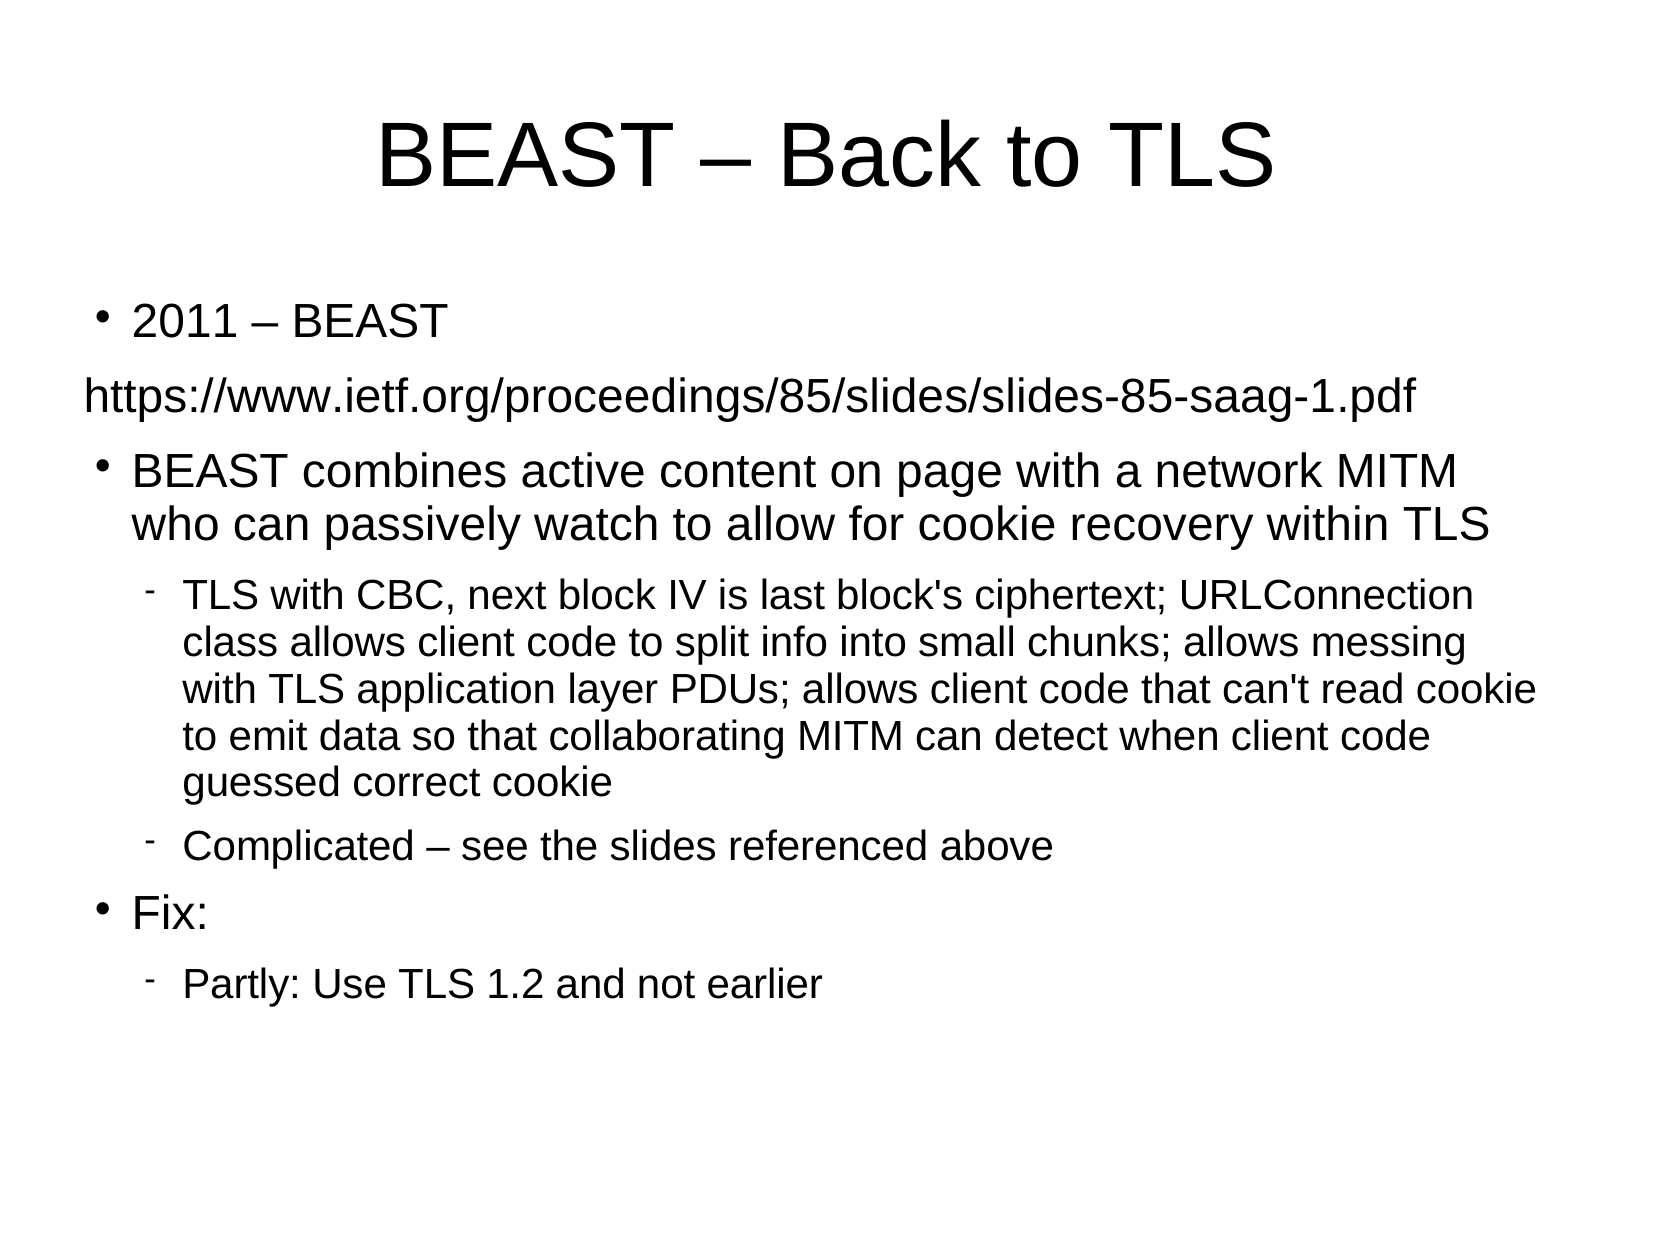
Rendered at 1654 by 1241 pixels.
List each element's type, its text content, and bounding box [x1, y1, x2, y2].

list 2011 – BEAST https://www.ietf.org/proceedings/85/slides/slides-85-saag-1.pdf BEAST combines active content on page with a network MITM who can passively watch to allow for cookie recovery within TLS TLS with CBC, next block IV is last block's ciphertext; URLConnection class allows client code to split info into small chunks; allows messing with TLS application layer PDUs; allows client code that can't read cookie to emit data so that collaborating MITM can detect when client code guessed correct cookie Complicated – see the slides referenced above Fix: Partly: Use TLS 1.2 and not earlier [82, 290, 1538, 1010]
title BEAST – Back to TLS [82, 49, 1571, 257]
